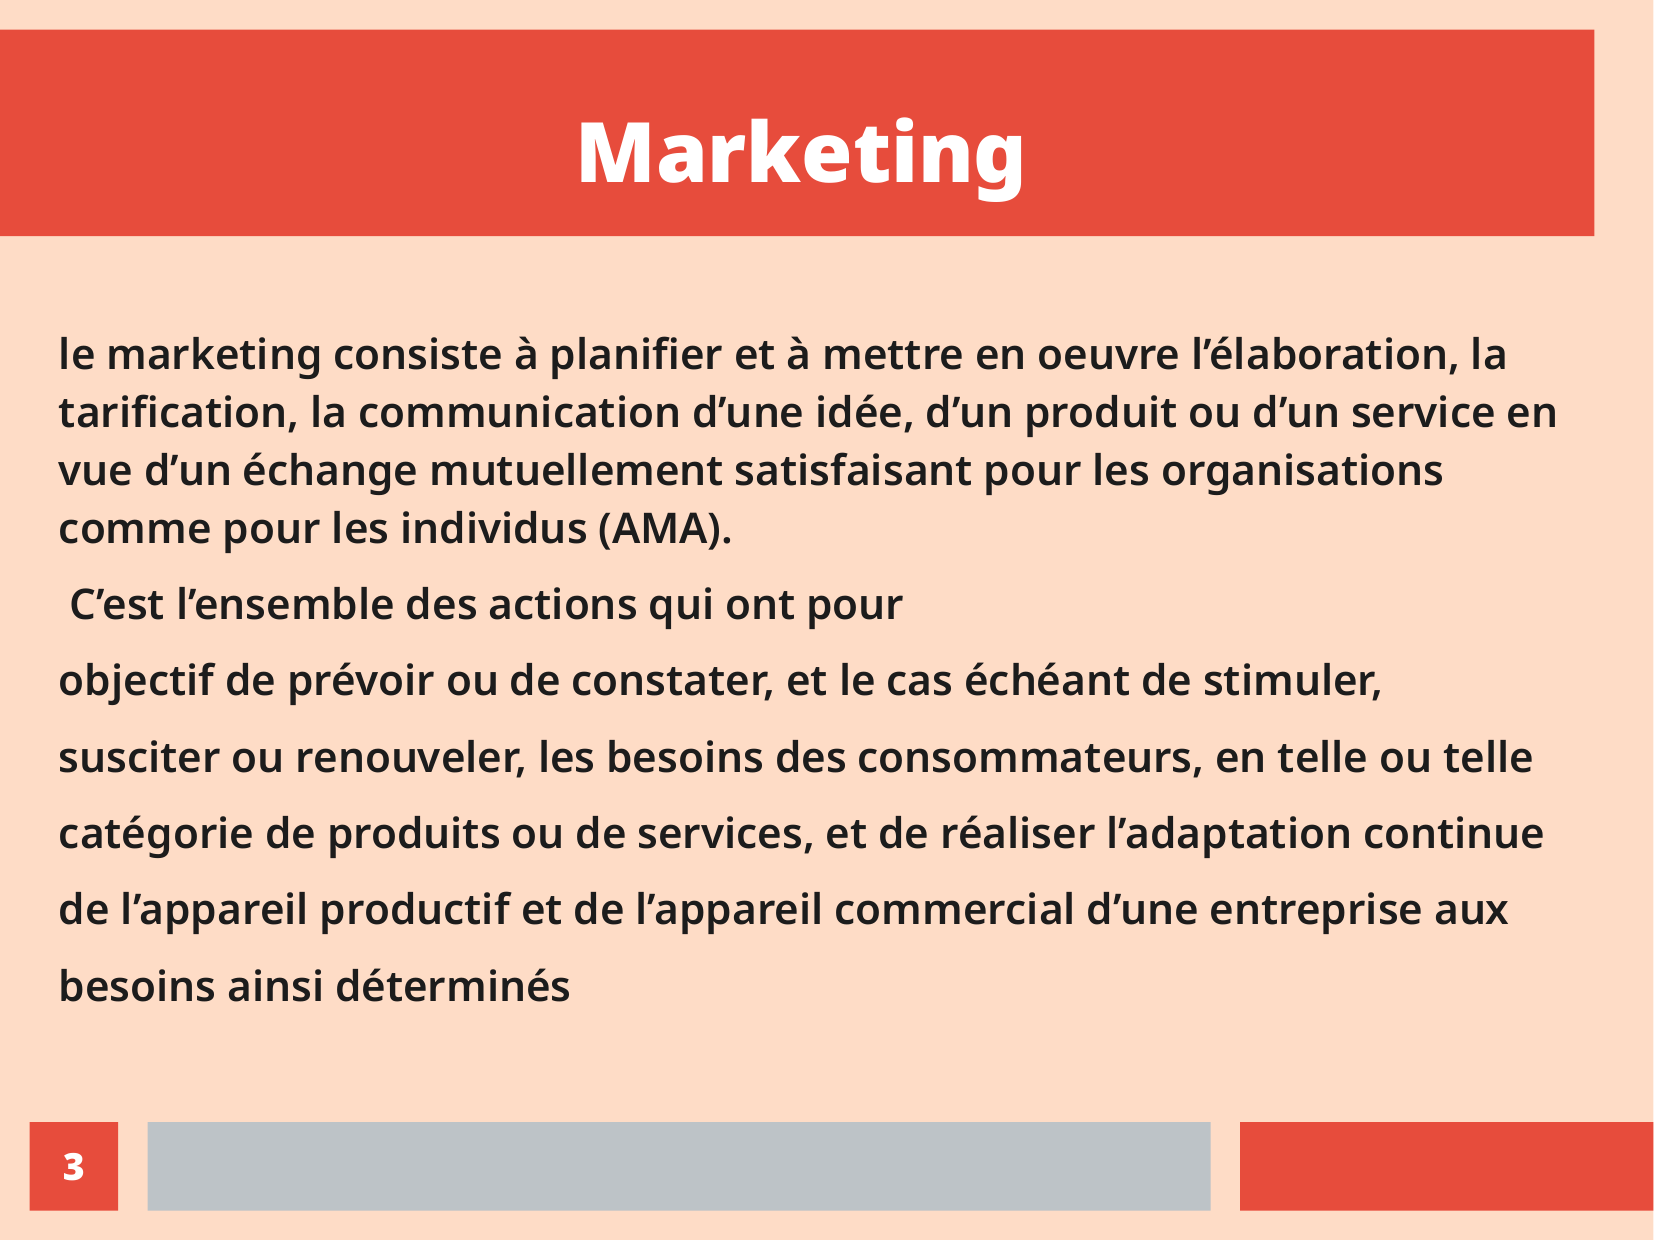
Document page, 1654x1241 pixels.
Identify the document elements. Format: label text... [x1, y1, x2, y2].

list le marketing consiste à planifier et à mettre en oeuvre l’élaboration, la tarification, la communication d’une idée, d’un produit ou d’un service en vue d’un échange mutuellement satisfaisant pour les organisations comme pour les individus (AMA). C’est l’ensemble des actions qui ont pour objectif de prévoir ou de constater, et le cas échéant de stimuler, susciter ou renouveler, les besoins des consommateurs, en telle ou telle catégorie de produits ou de services, et de réaliser l’adaptation continue de l’appareil productif et de l’appareil commercial d’une entreprise aux besoins ainsi déterminés [59, 324, 1565, 1093]
title Marketing [59, 59, 1595, 207]
